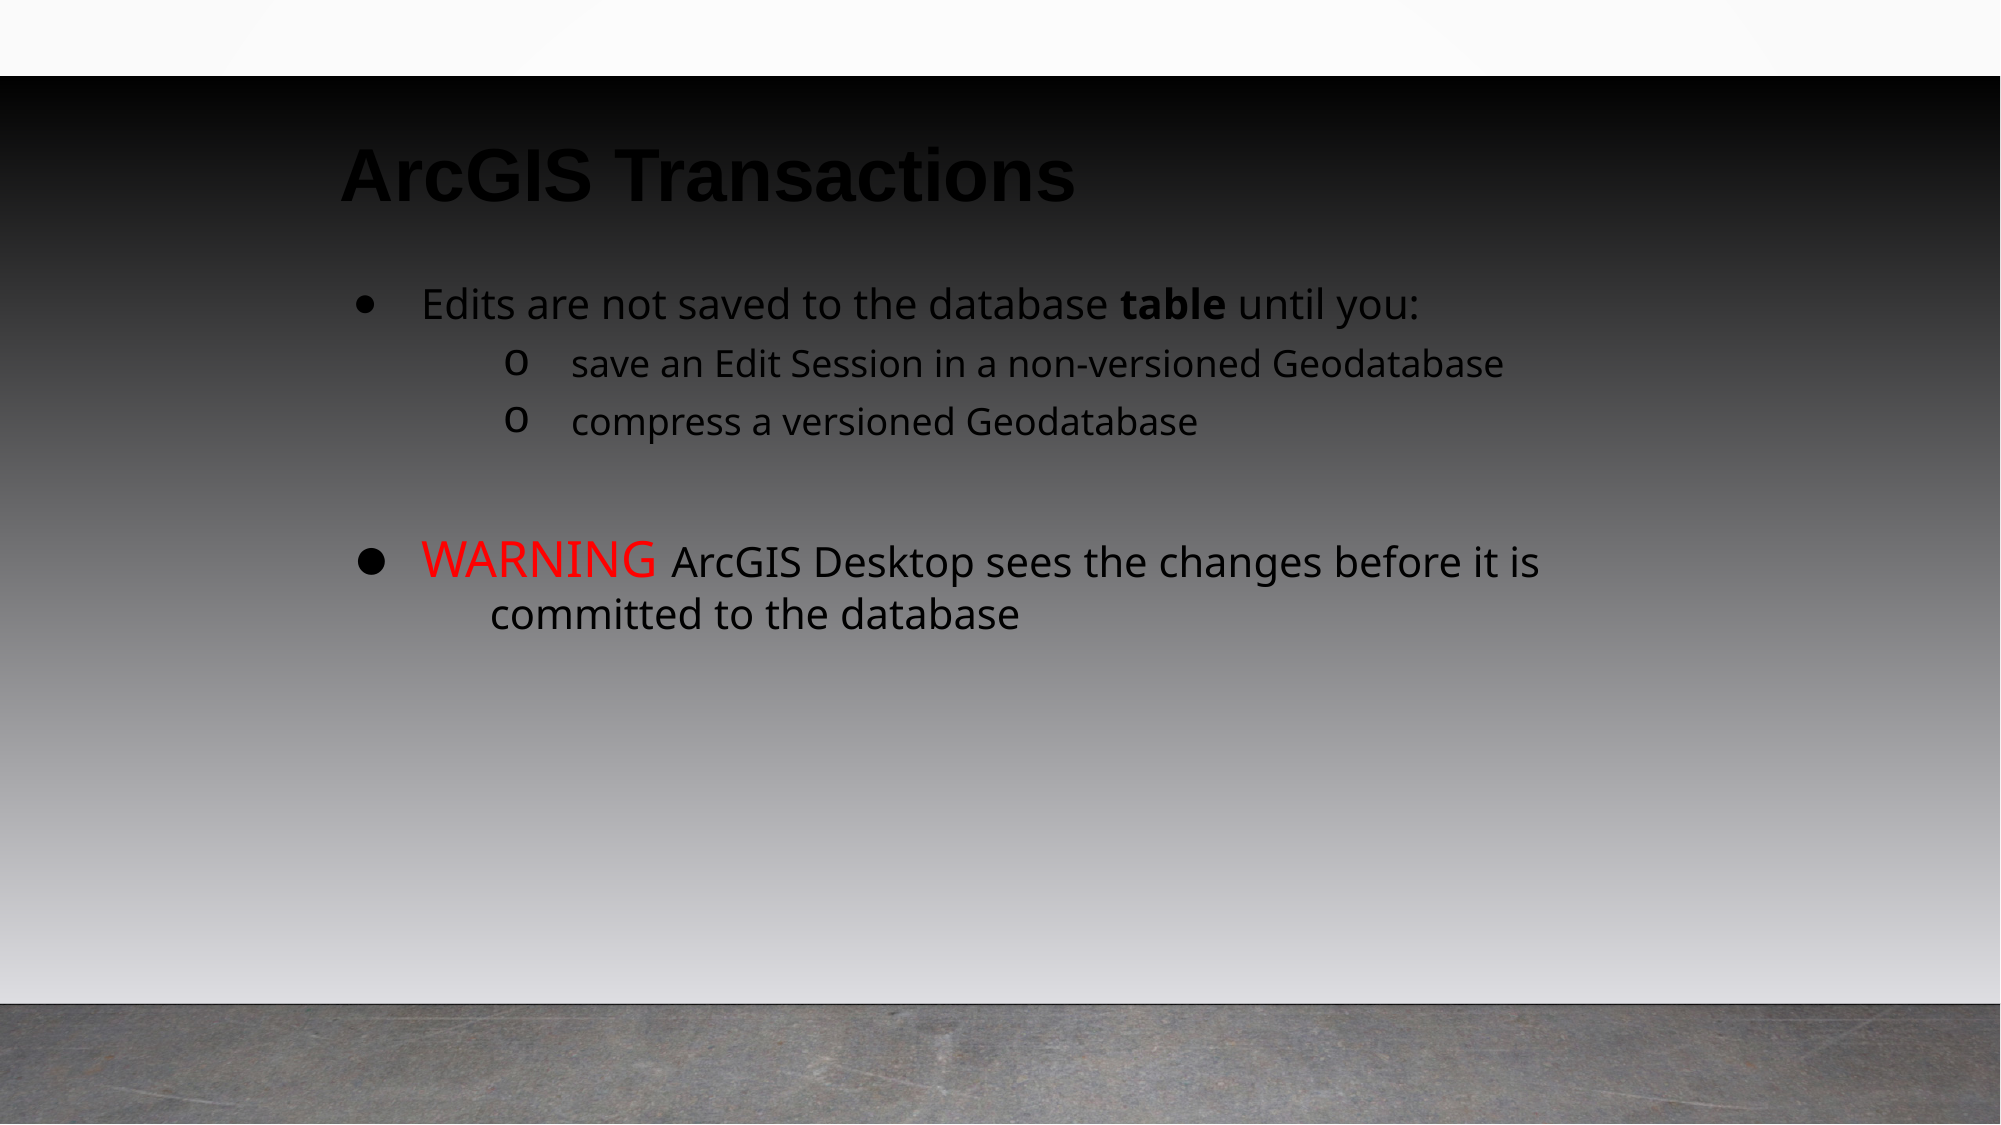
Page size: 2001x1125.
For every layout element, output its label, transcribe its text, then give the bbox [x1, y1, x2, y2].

list Edits are not saved to the database table until you: save an Edit Session in a non-versioned Geodatabase compress a versioned Geodatabase WARNING ArcGIS Desktop sees the changes before it is committed to the database [324, 262, 1675, 1078]
title ArcGIS Transactions [324, 45, 1675, 233]
